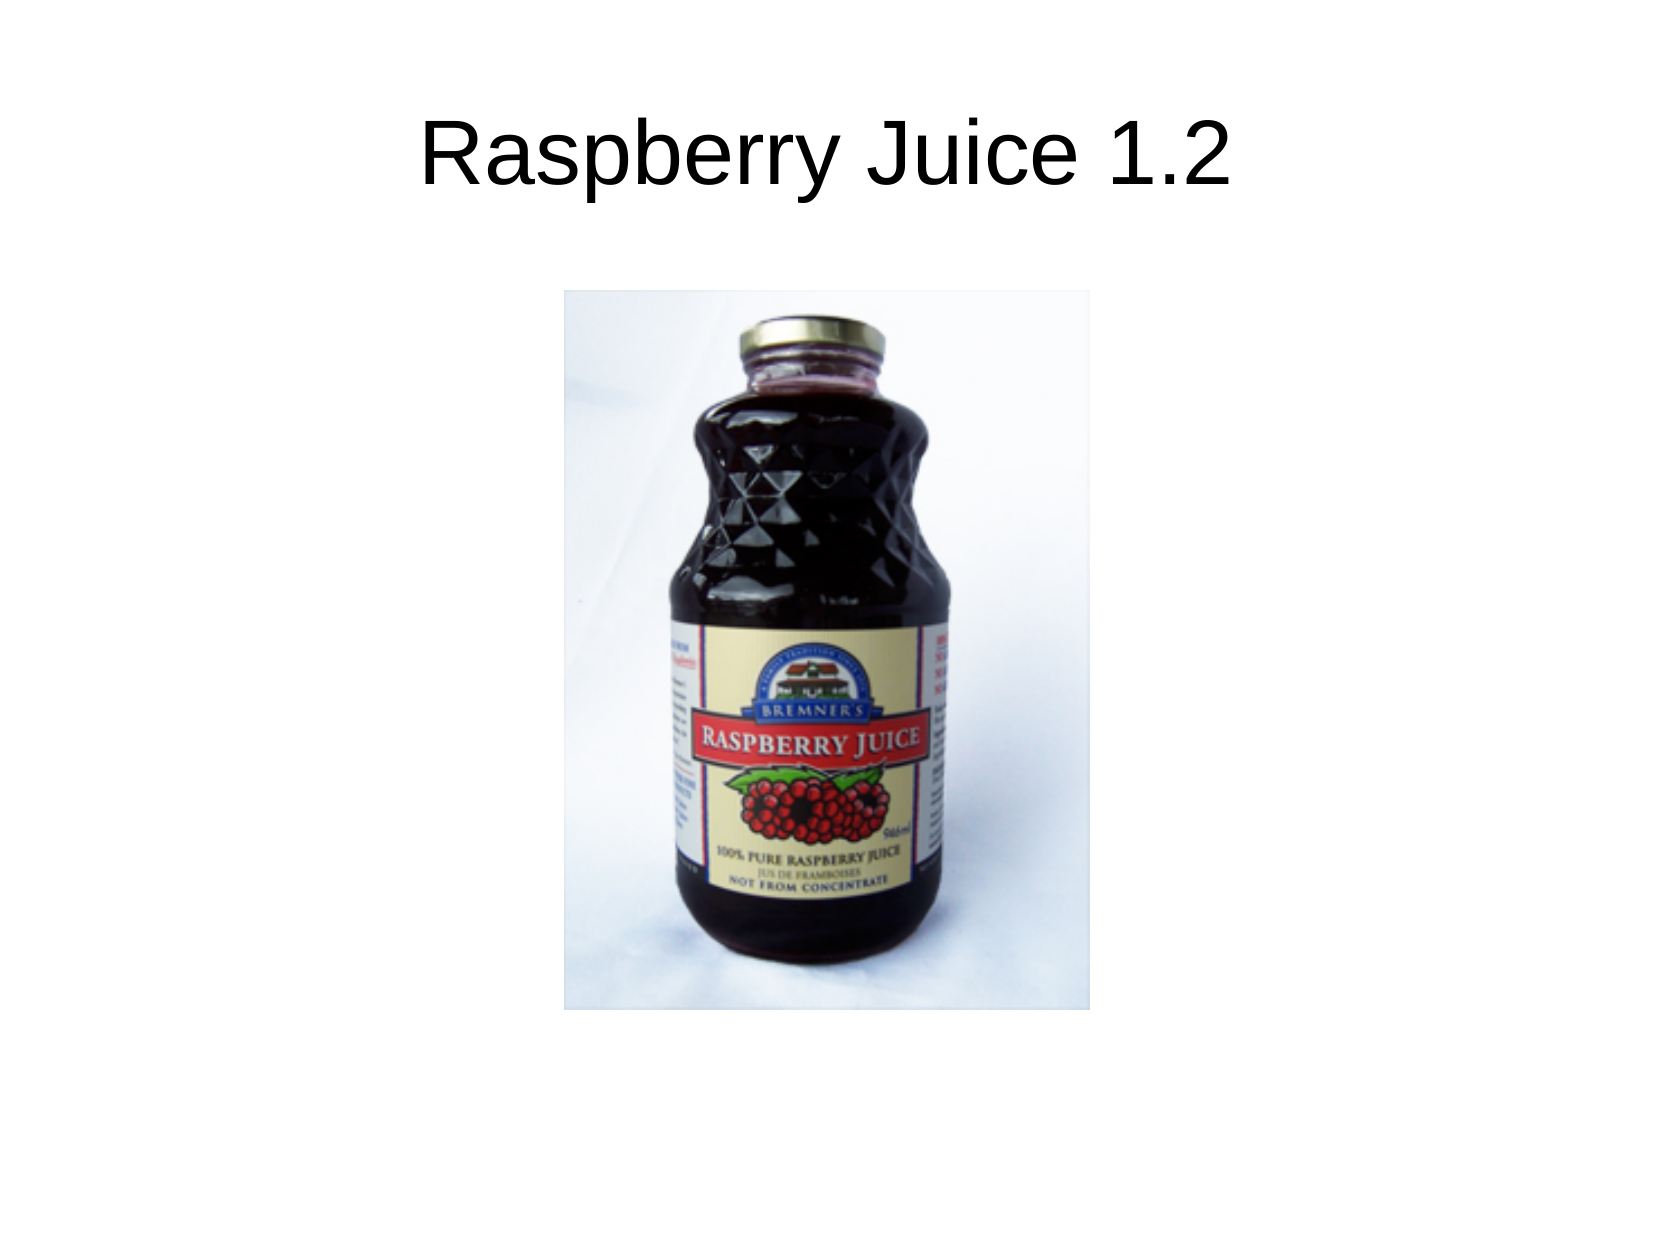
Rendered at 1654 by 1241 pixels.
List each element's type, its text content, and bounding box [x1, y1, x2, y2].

title Raspberry Juice 1.2 [82, 49, 1571, 257]
picture [564, 290, 1090, 1010]
